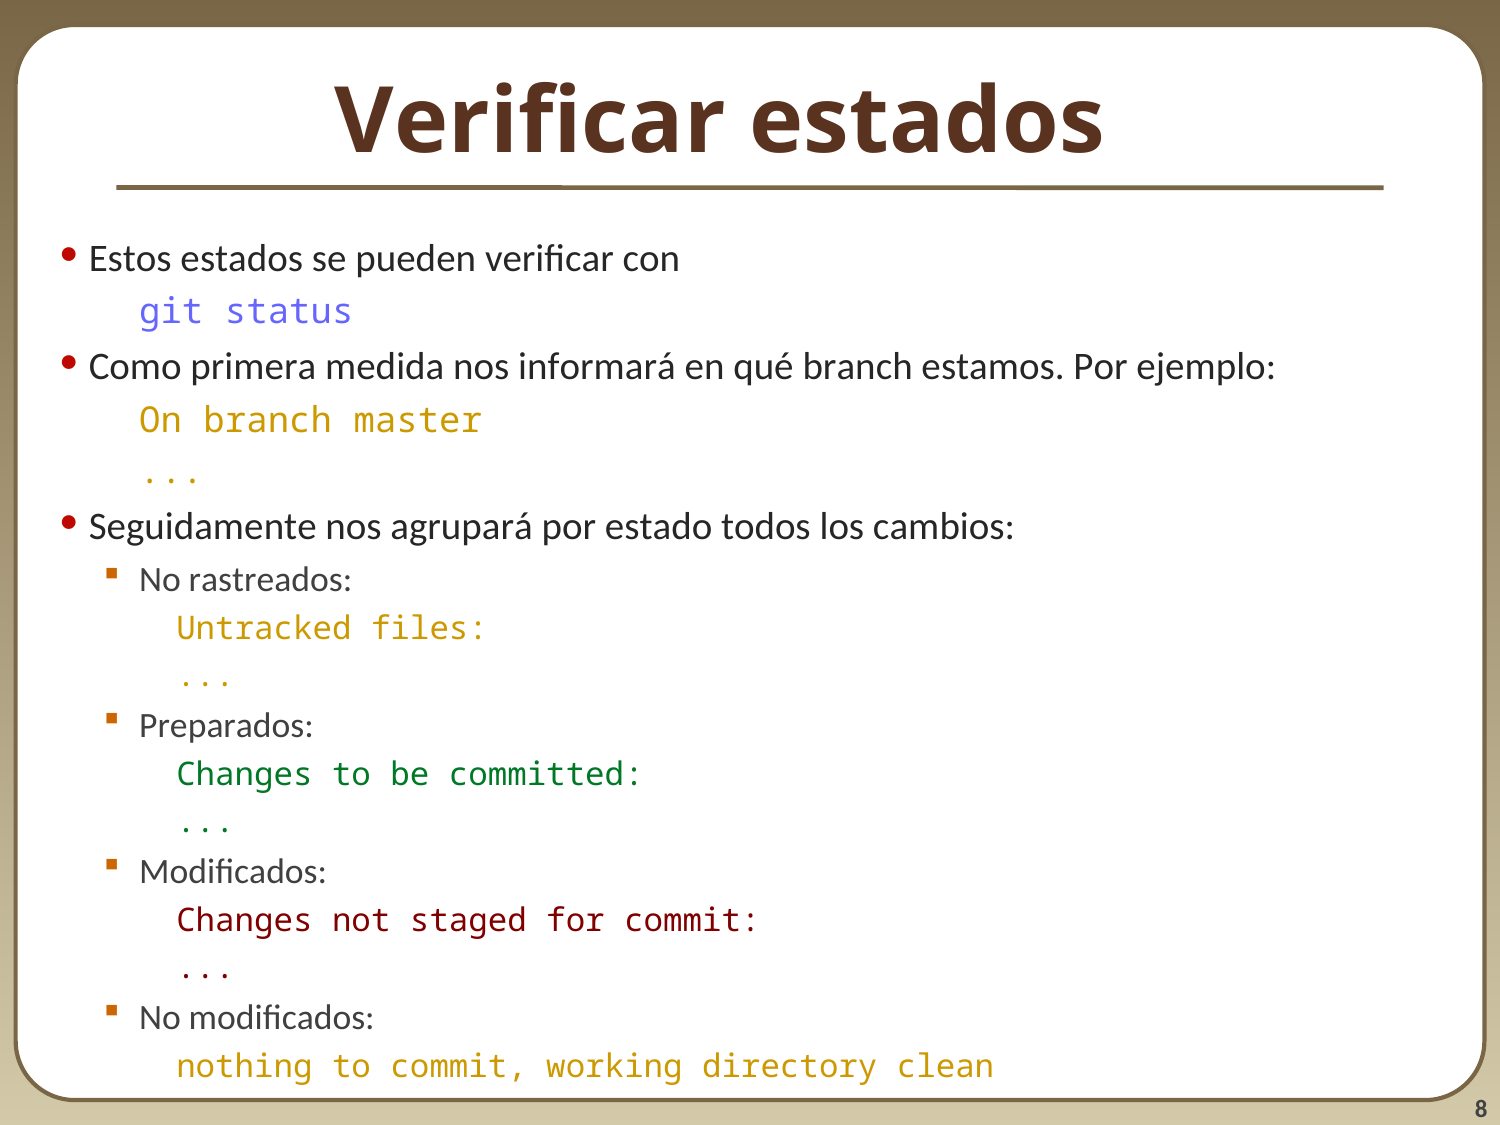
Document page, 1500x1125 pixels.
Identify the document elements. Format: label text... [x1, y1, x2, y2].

list Estos estados se pueden verificar con git status Como primera medida nos informará en qué branch estamos. Por ejemplo: On branch master ... Seguidamente nos agrupará por estado todos los cambios: No rastreados: Untracked files: ... Preparados: Changes to be committed: ... Modificados: Changes not staged for commit: ... No modificados: nothing to commit, working directory clean [15, 224, 1500, 1093]
title Verificar estados [0, 22, 1471, 211]
